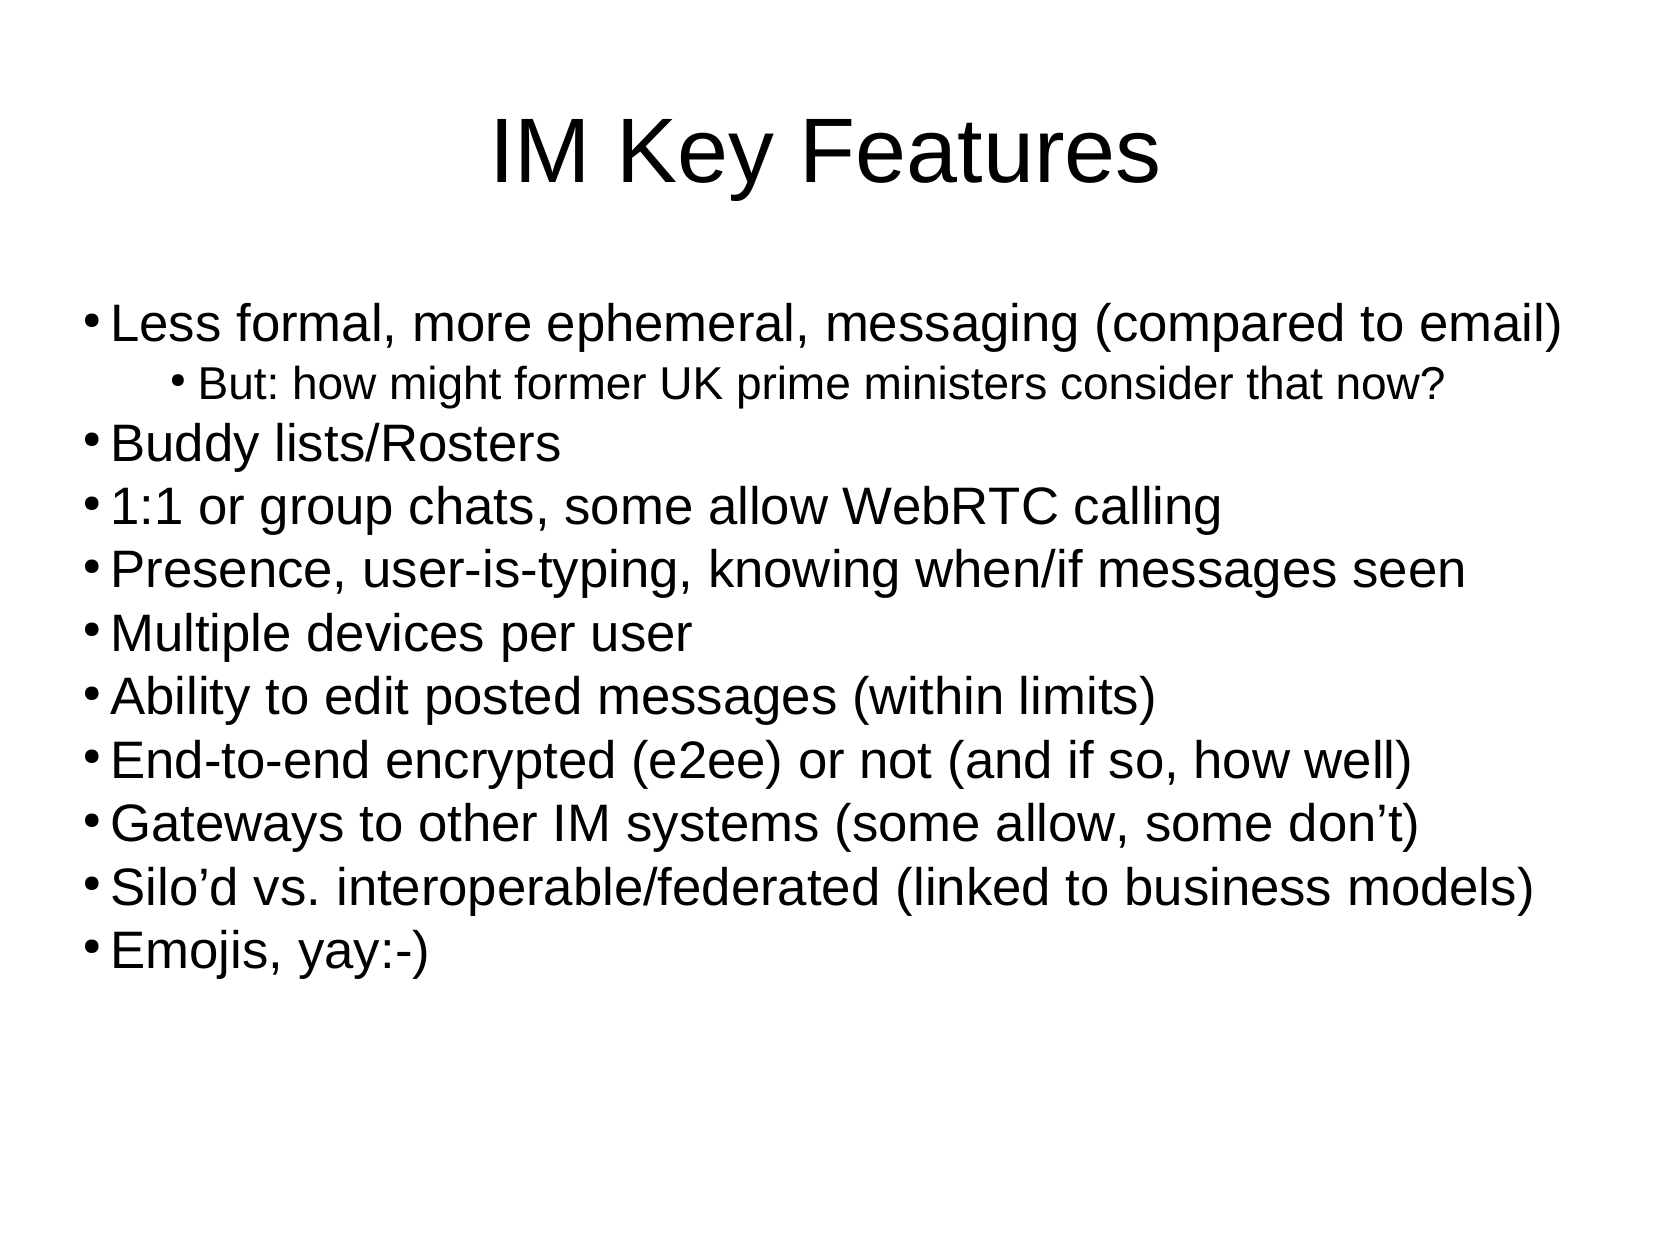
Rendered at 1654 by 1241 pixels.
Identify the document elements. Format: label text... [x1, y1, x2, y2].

list Less formal, more ephemeral, messaging (compared to email) But: how might former UK prime ministers consider that now? Buddy lists/Rosters 1:1 or group chats, some allow WebRTC calling Presence, user-is-typing, knowing when/if messages seen Multiple devices per user Ability to edit posted messages (within limits) End-to-end encrypted (e2ee) or not (and if so, how well) Gateways to other IM systems (some allow, some don’t) Silo’d vs. interoperable/federated (linked to business models) Emojis, yay:-) [82, 290, 1569, 1008]
title IM Key Features [82, 49, 1569, 255]
